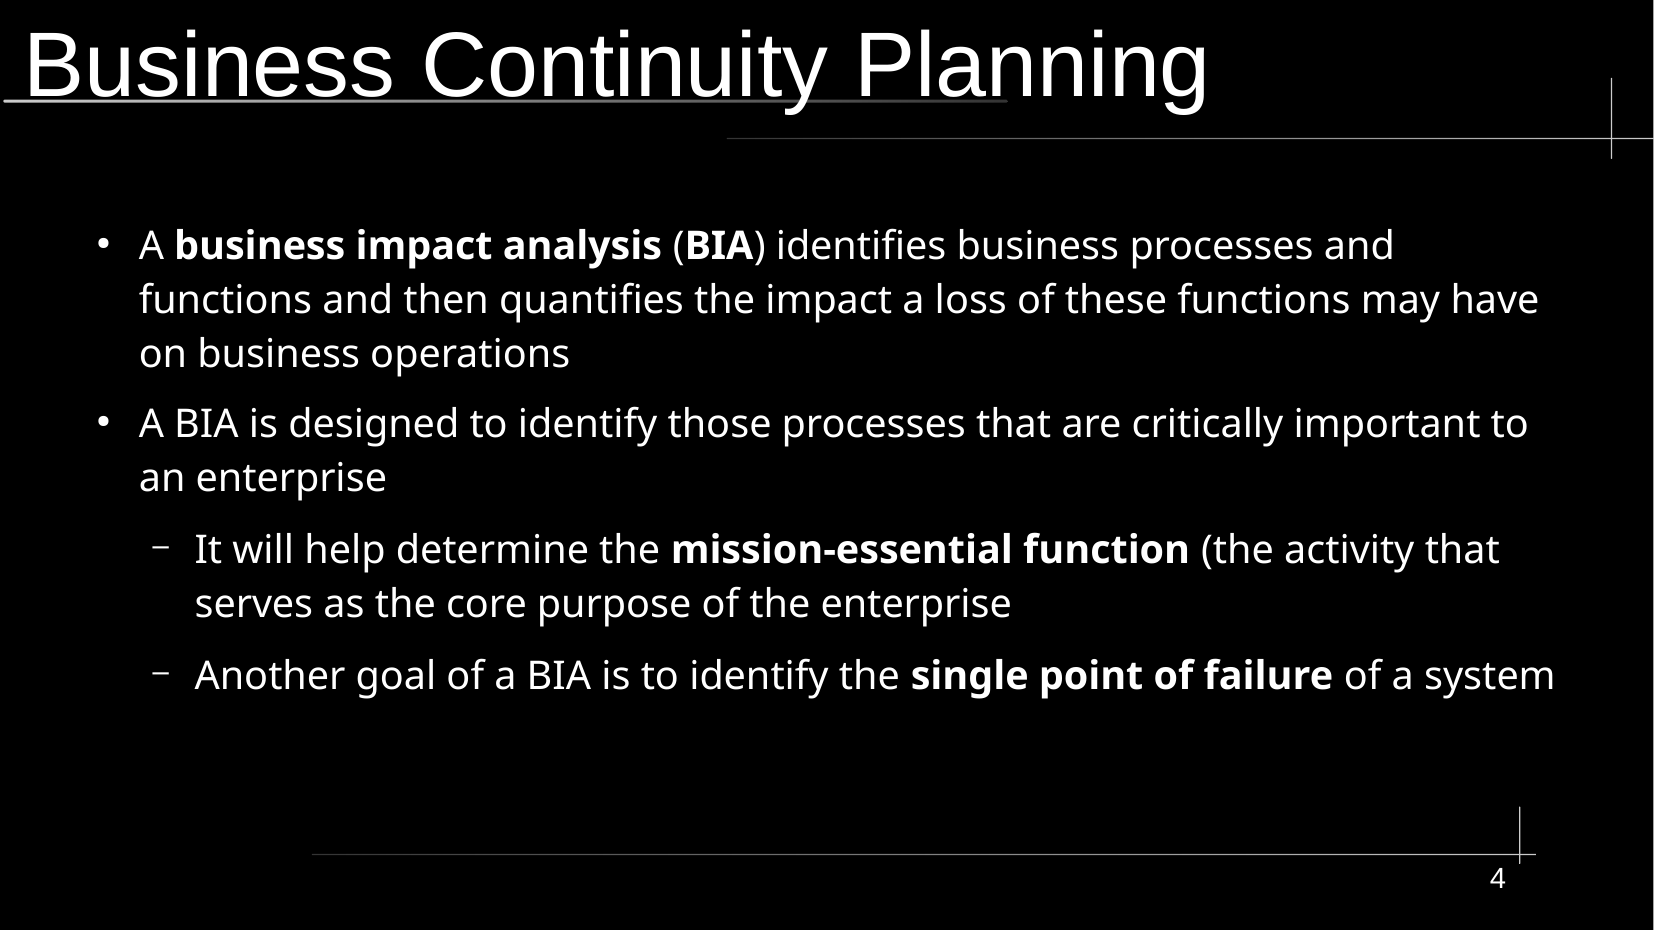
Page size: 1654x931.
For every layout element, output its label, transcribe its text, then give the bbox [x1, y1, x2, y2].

list A business impact analysis (BIA) identifies business processes and functions and then quantifies the impact a loss of these functions may have on business operations A BIA is designed to identify those processes that are critically important to an enterprise It will help determine the mission-essential function (the activity that serves as the core purpose of the enterprise Another goal of a BIA is to identify the single point of failure of a system [82, 217, 1571, 758]
title Business Continuity Planning [23, 11, 1589, 119]
